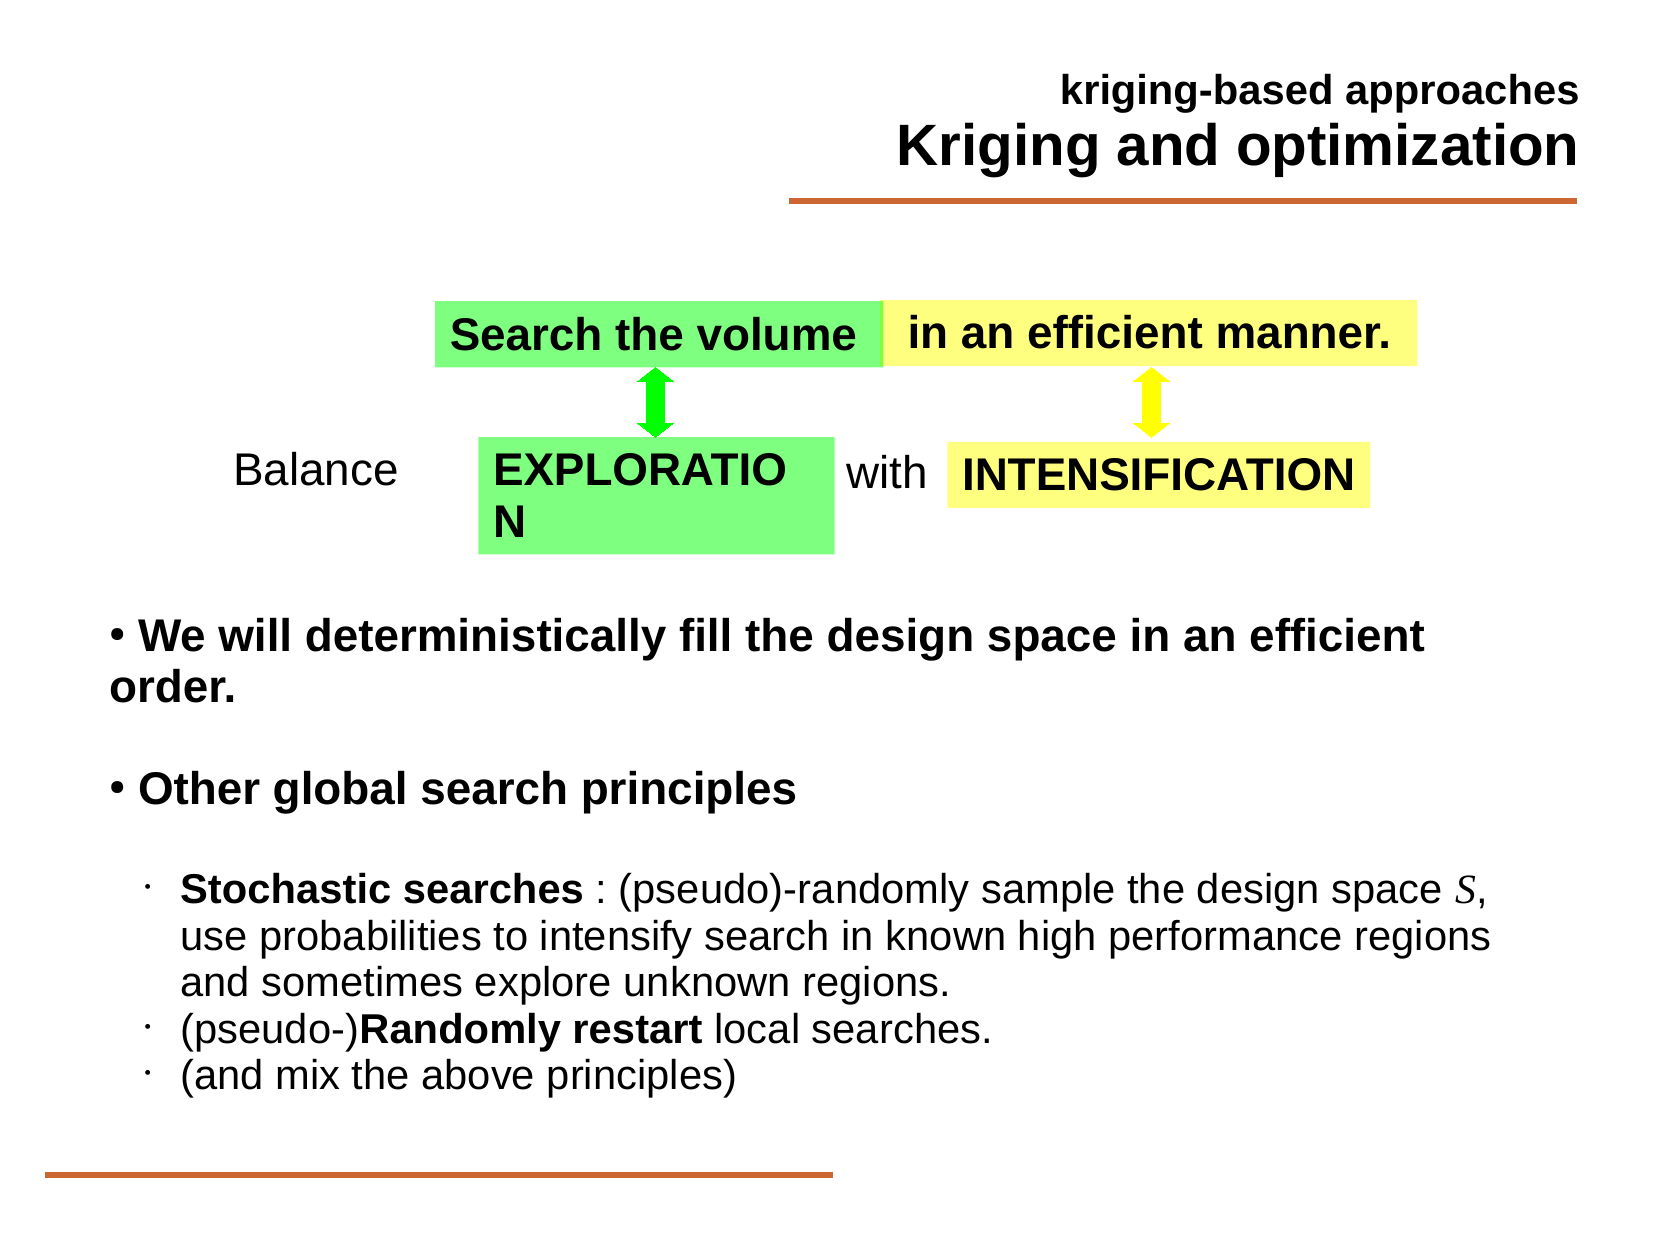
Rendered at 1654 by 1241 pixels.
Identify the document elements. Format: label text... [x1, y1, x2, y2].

text_box [637, 367, 674, 438]
text_box EXPLORATION [478, 437, 835, 504]
text_box Balance [218, 437, 453, 504]
text_box with [780, 439, 969, 506]
text_box in an efficient manner. [879, 300, 1418, 367]
text_box kriging-based approaches Kriging and optimization [59, 59, 1595, 207]
text_box We will deterministically fill the design space in an efficient order. Other global search principles Stochastic searches : (pseudo)-randomly sample the design space S, use probabilities to intensify search in known high performance regions and sometimes explore unknown regions. (pseudo-)Randomly restart local searches. (and mix the above principles) [94, 602, 1560, 1107]
text_box Search the volume [435, 301, 884, 368]
text_box INTENSIFICATION [947, 441, 1371, 508]
text_box [1133, 367, 1170, 438]
